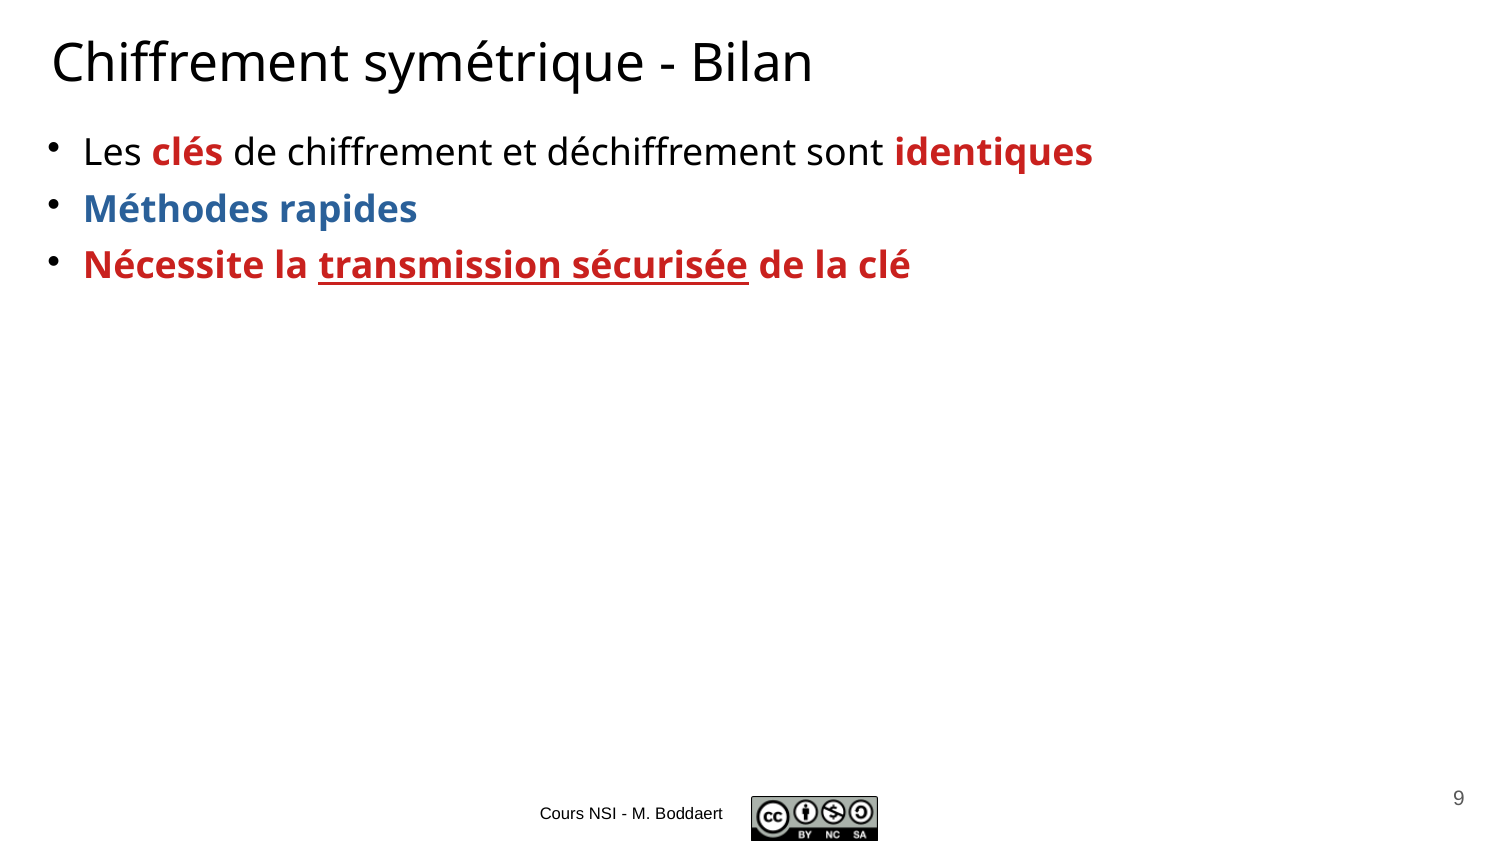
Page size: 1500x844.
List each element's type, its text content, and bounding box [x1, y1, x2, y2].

text_box Les clés de chiffrement et déchiffrement sont identiques Méthodes rapides Nécessite la transmission sécurisée de la clé [32, 120, 1480, 296]
title Chiffrement symétrique - Bilan [51, 13, 1449, 108]
picture [751, 796, 878, 841]
slide_number <numéro> [1389, 764, 1480, 830]
